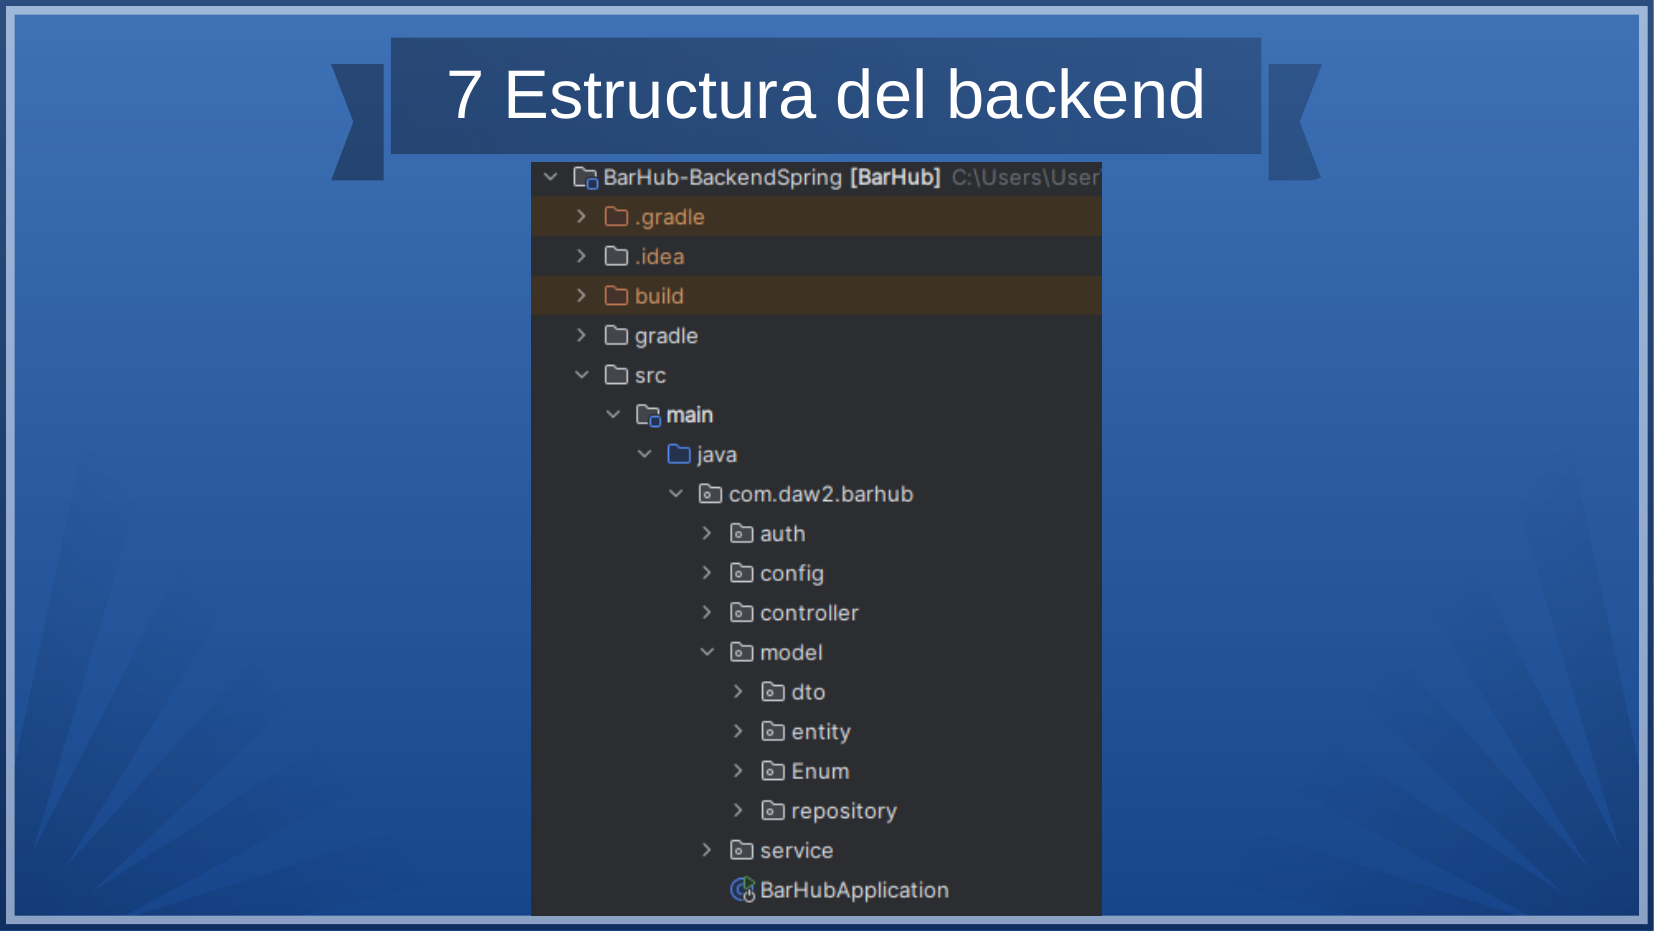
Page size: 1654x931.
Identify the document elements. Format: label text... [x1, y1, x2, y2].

picture [531, 162, 1102, 916]
title 7 Estructura del backend [389, 35, 1264, 154]
